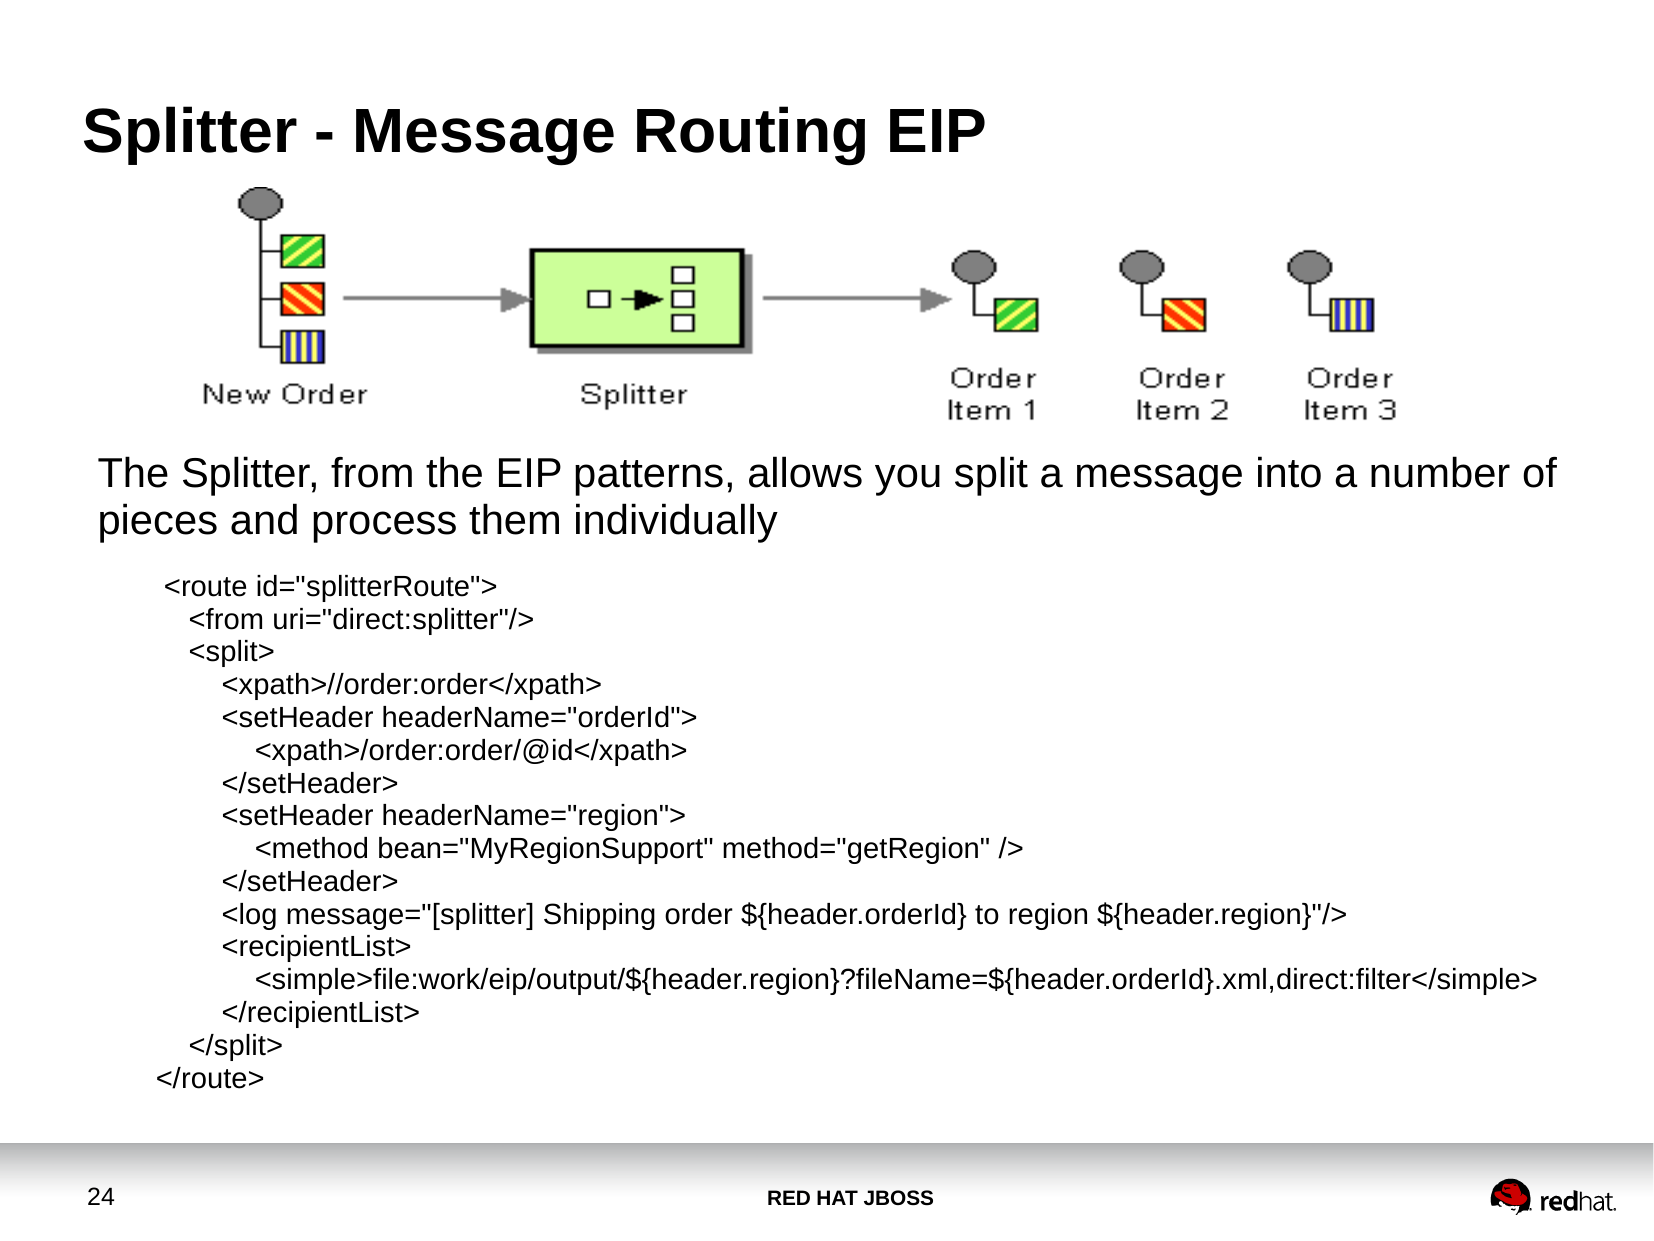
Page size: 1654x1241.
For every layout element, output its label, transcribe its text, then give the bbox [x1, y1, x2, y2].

picture [0, 1143, 1654, 1241]
text_box <route id="splitterRoute"> <from uri="direct:splitter"/> <split> <xpath>//order:order</xpath> <setHeader headerName="orderId"> <xpath>/order:order/@id</xpath> </setHeader> <setHeader headerName="region"> <method bean="MyRegionSupport" method="getRegion" /> </setHeader> <log message="[splitter] Shipping order ${header.orderId} to region ${header.region}"/> <recipientList> <simple>file:work/eip/output/${header.region}?fileName=${header.orderId}.xml,direct:filter</simple> </recipientList> </split> </route> [75, 562, 1613, 1126]
list The Splitter, from the EIP patterns, allows you split a message into a number of pieces and process them individually [37, 450, 1576, 563]
picture [150, 187, 1451, 450]
title Splitter - Message Routing EIP [82, 37, 1571, 226]
